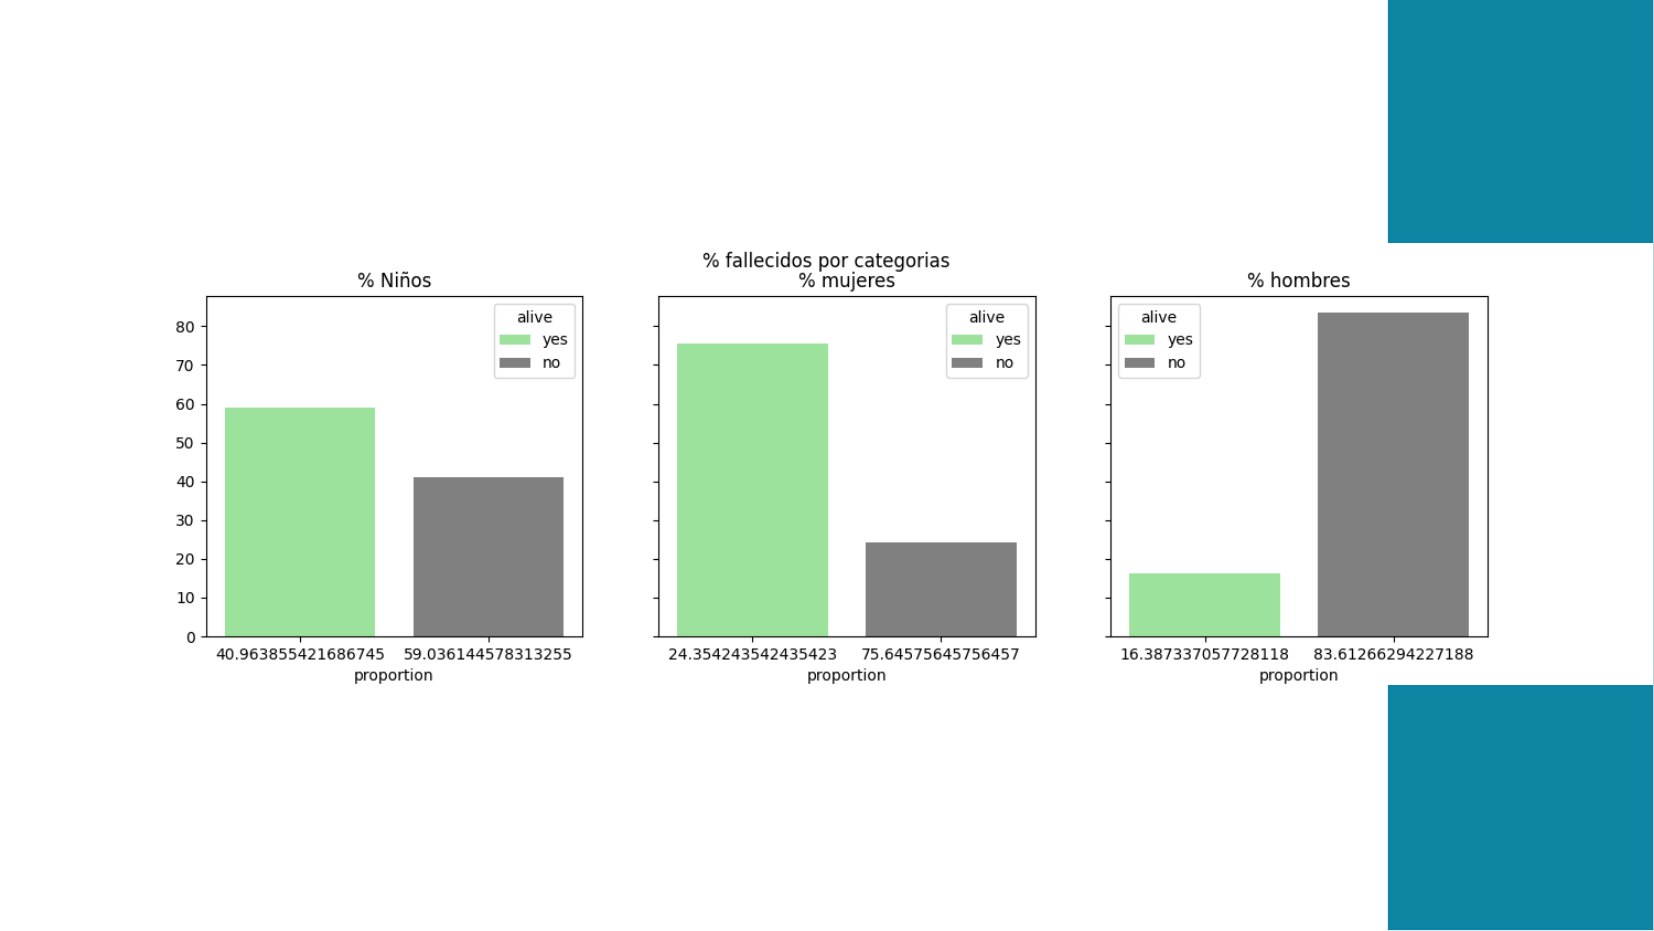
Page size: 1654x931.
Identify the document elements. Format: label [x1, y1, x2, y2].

picture [0, 243, 1653, 685]
